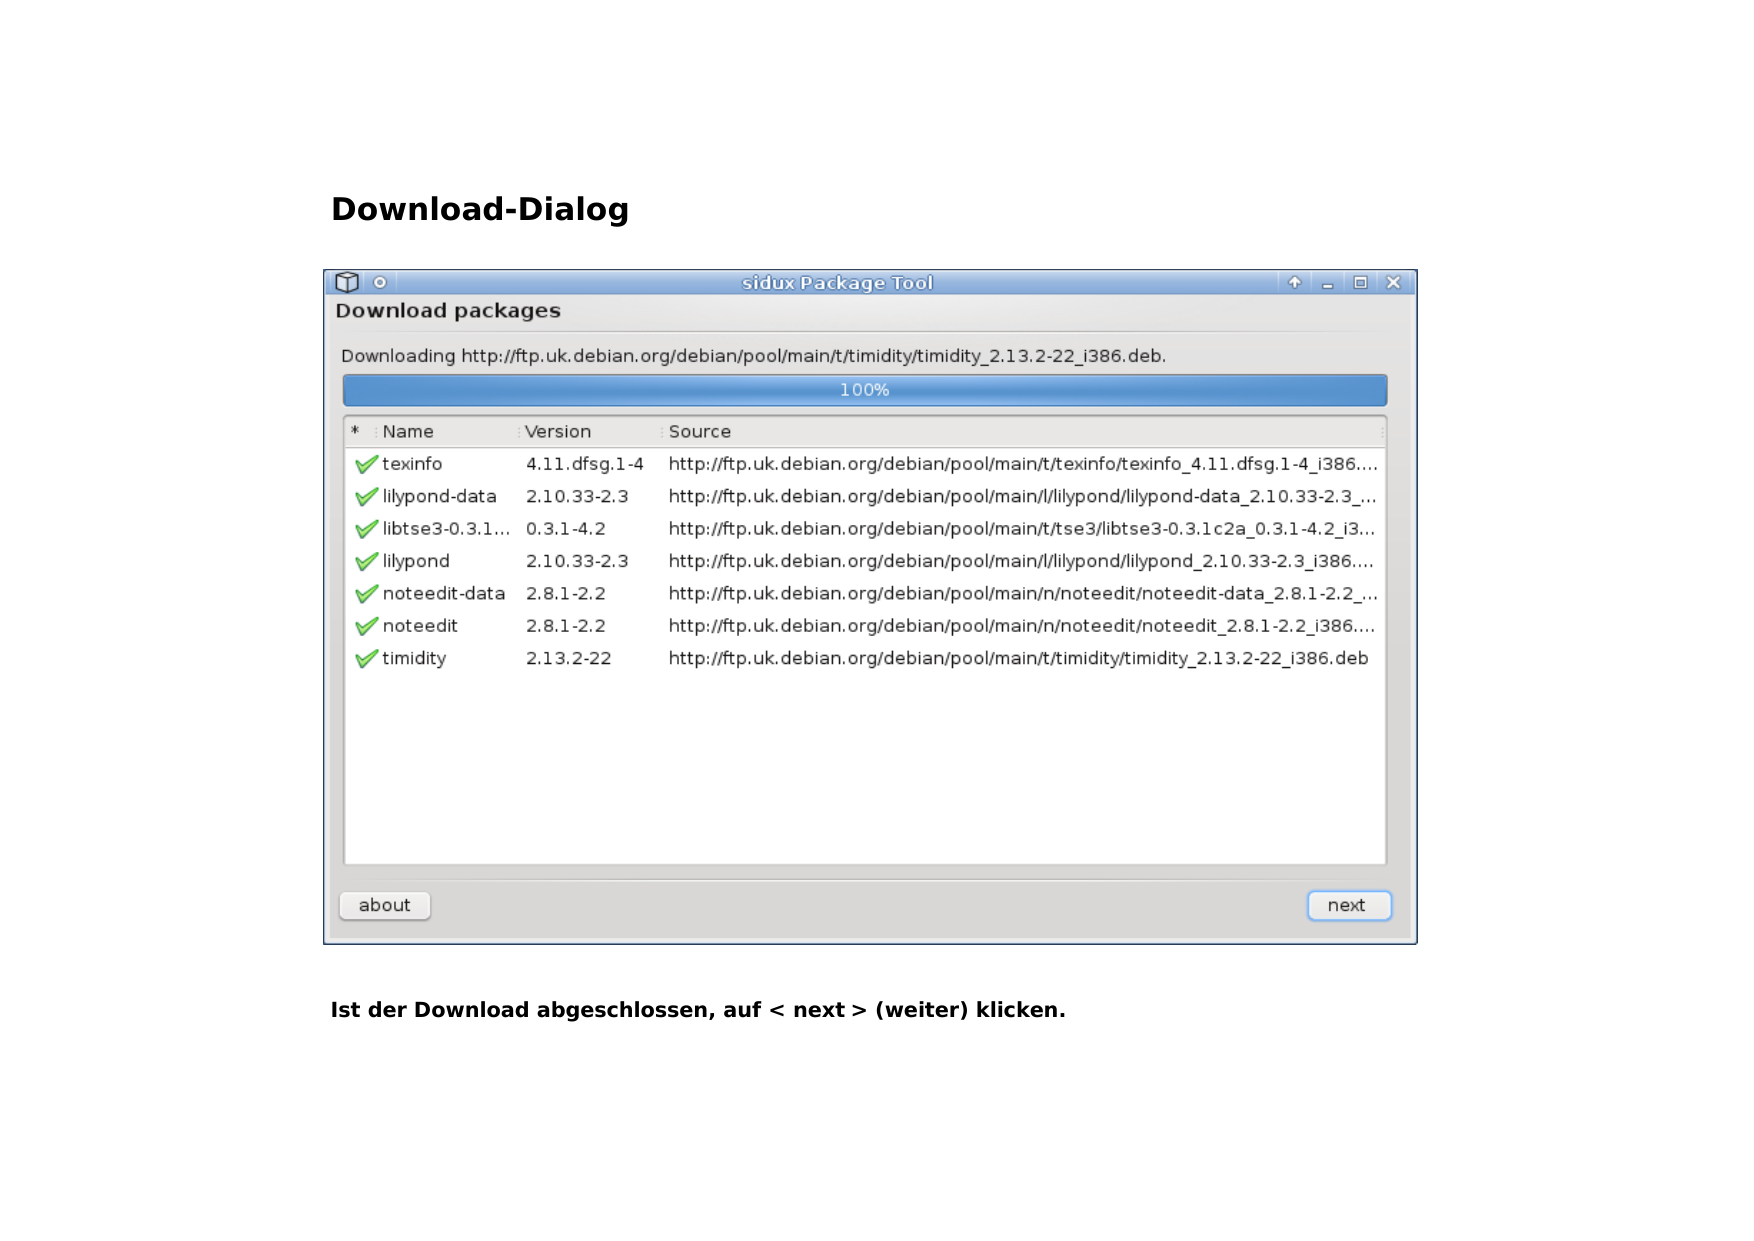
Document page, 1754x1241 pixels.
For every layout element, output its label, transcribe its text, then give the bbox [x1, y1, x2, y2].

picture [323, 269, 1418, 945]
text_box Download-Dialog [330, 176, 1424, 232]
text_box Ist der Download abgeschlossen, auf < next > (weiter) klicken. [330, 998, 1424, 1023]
